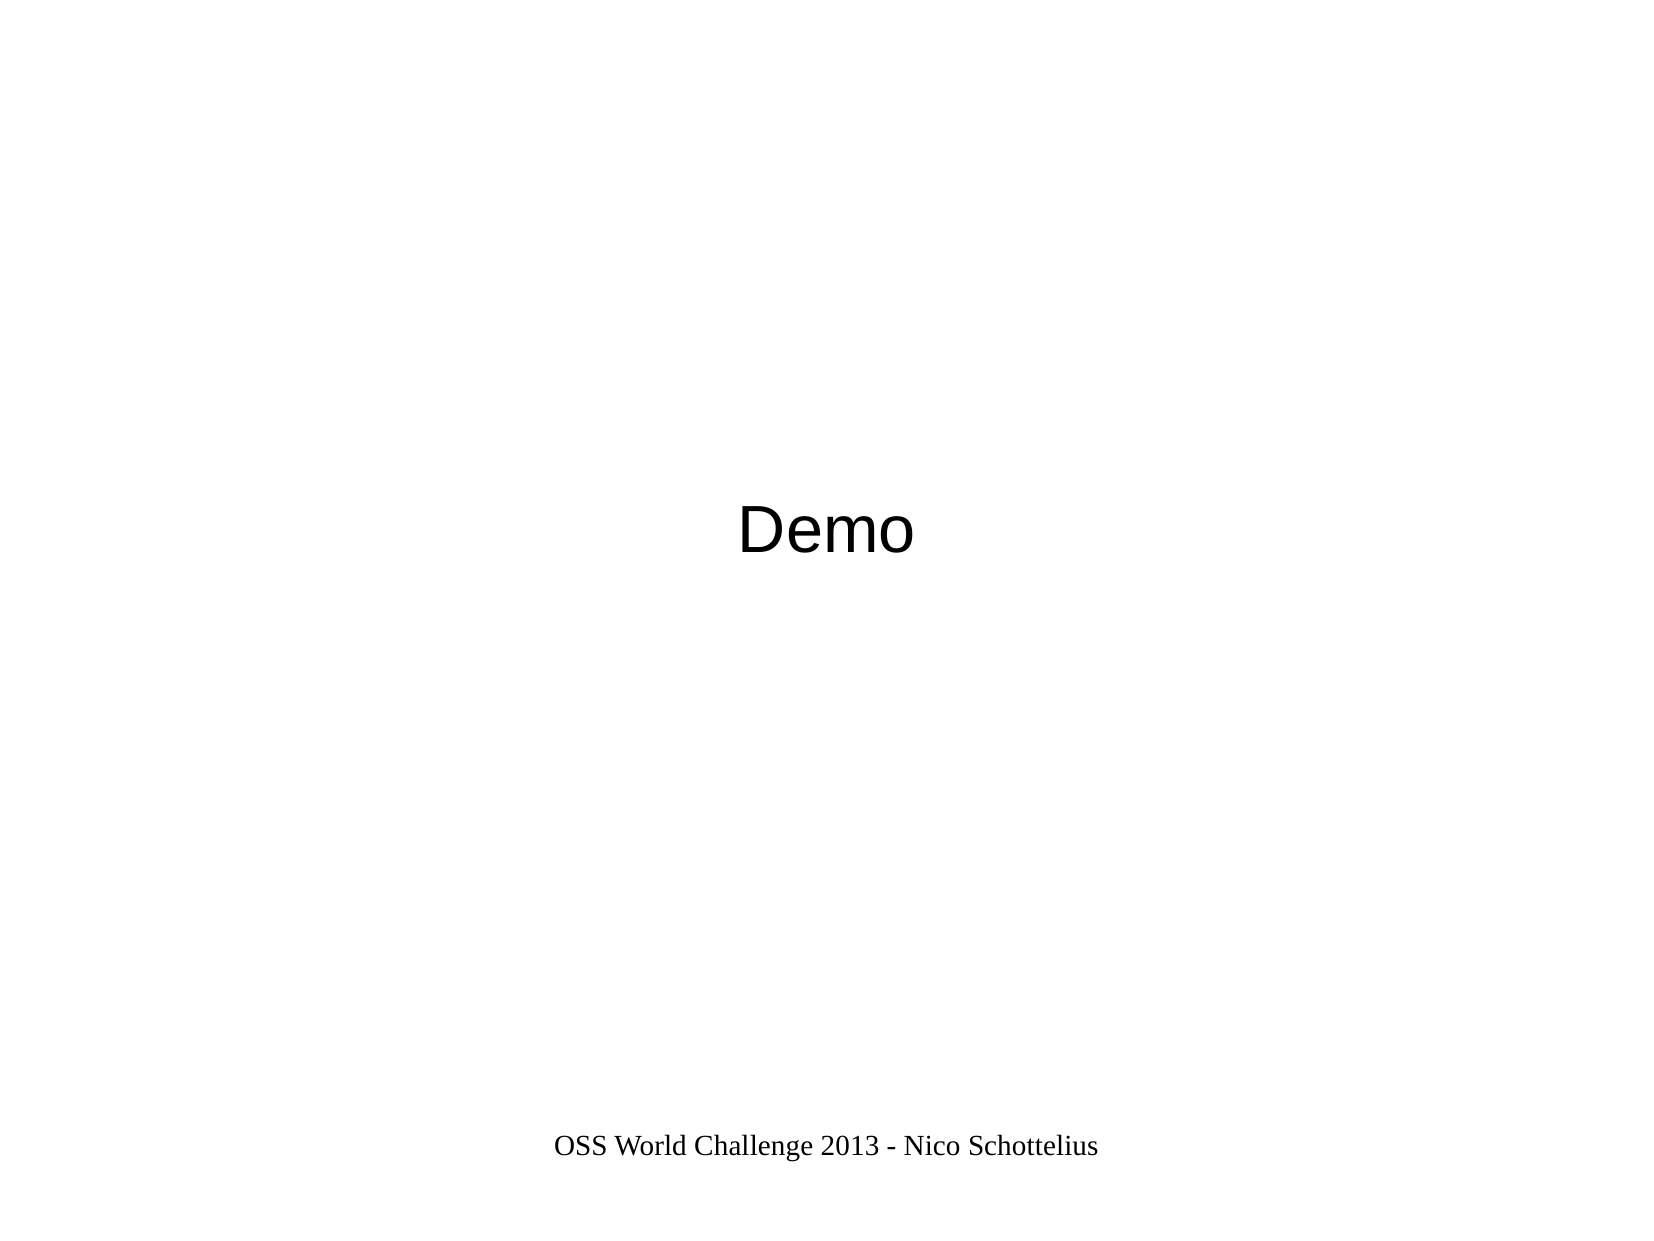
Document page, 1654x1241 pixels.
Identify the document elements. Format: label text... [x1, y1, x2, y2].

subtitle Demo [82, 49, 1571, 1010]
